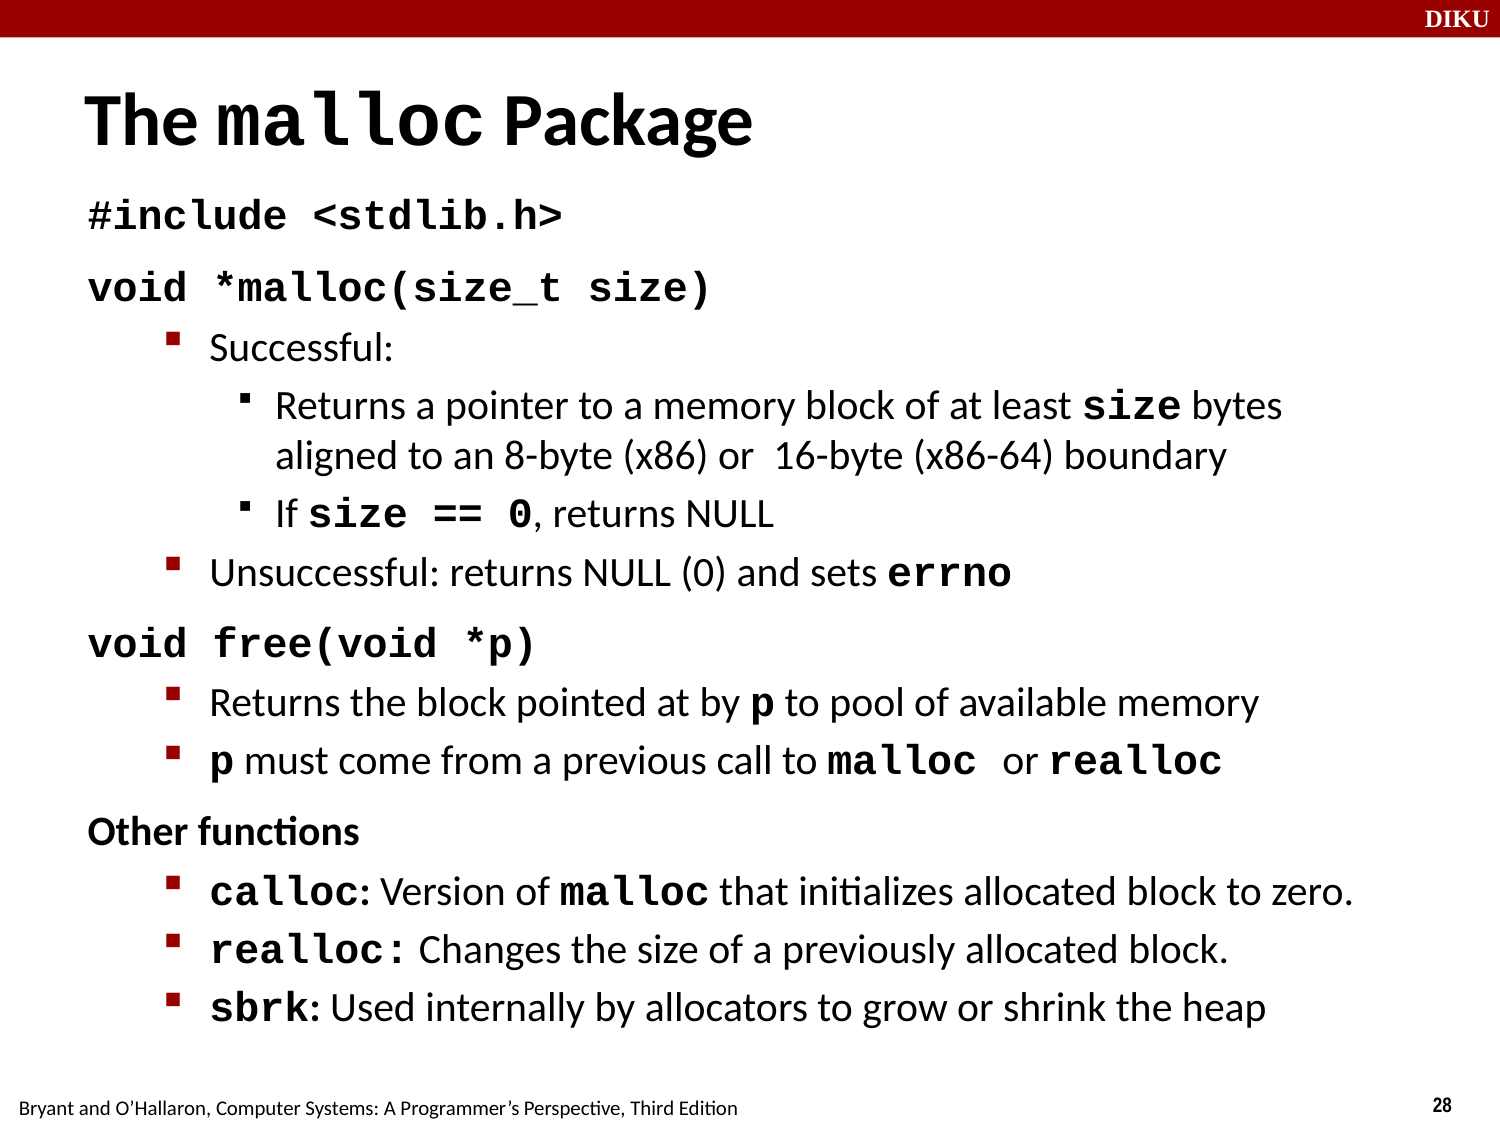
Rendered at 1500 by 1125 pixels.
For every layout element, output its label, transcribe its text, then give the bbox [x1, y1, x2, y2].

text_box The malloc Package [69, 68, 1045, 163]
text_box #include <stdlib.h> void *malloc(size_t size) Successful: Returns a pointer to a memory block of at least size bytes aligned to an 8-byte (x86) or 16-byte (x86-64) boundary If size == 0, returns NULL Unsuccessful: returns NULL (0) and sets errno void free(void *p) Returns the block pointed at by p to pool of available memory p must come from a previous call to malloc or realloc Other functions calloc: Version of malloc that initializes allocated block to zero. realloc: Changes the size of a previously allocated block. sbrk: Used internally by allocators to grow or shrink the heap [72, 184, 1488, 1085]
